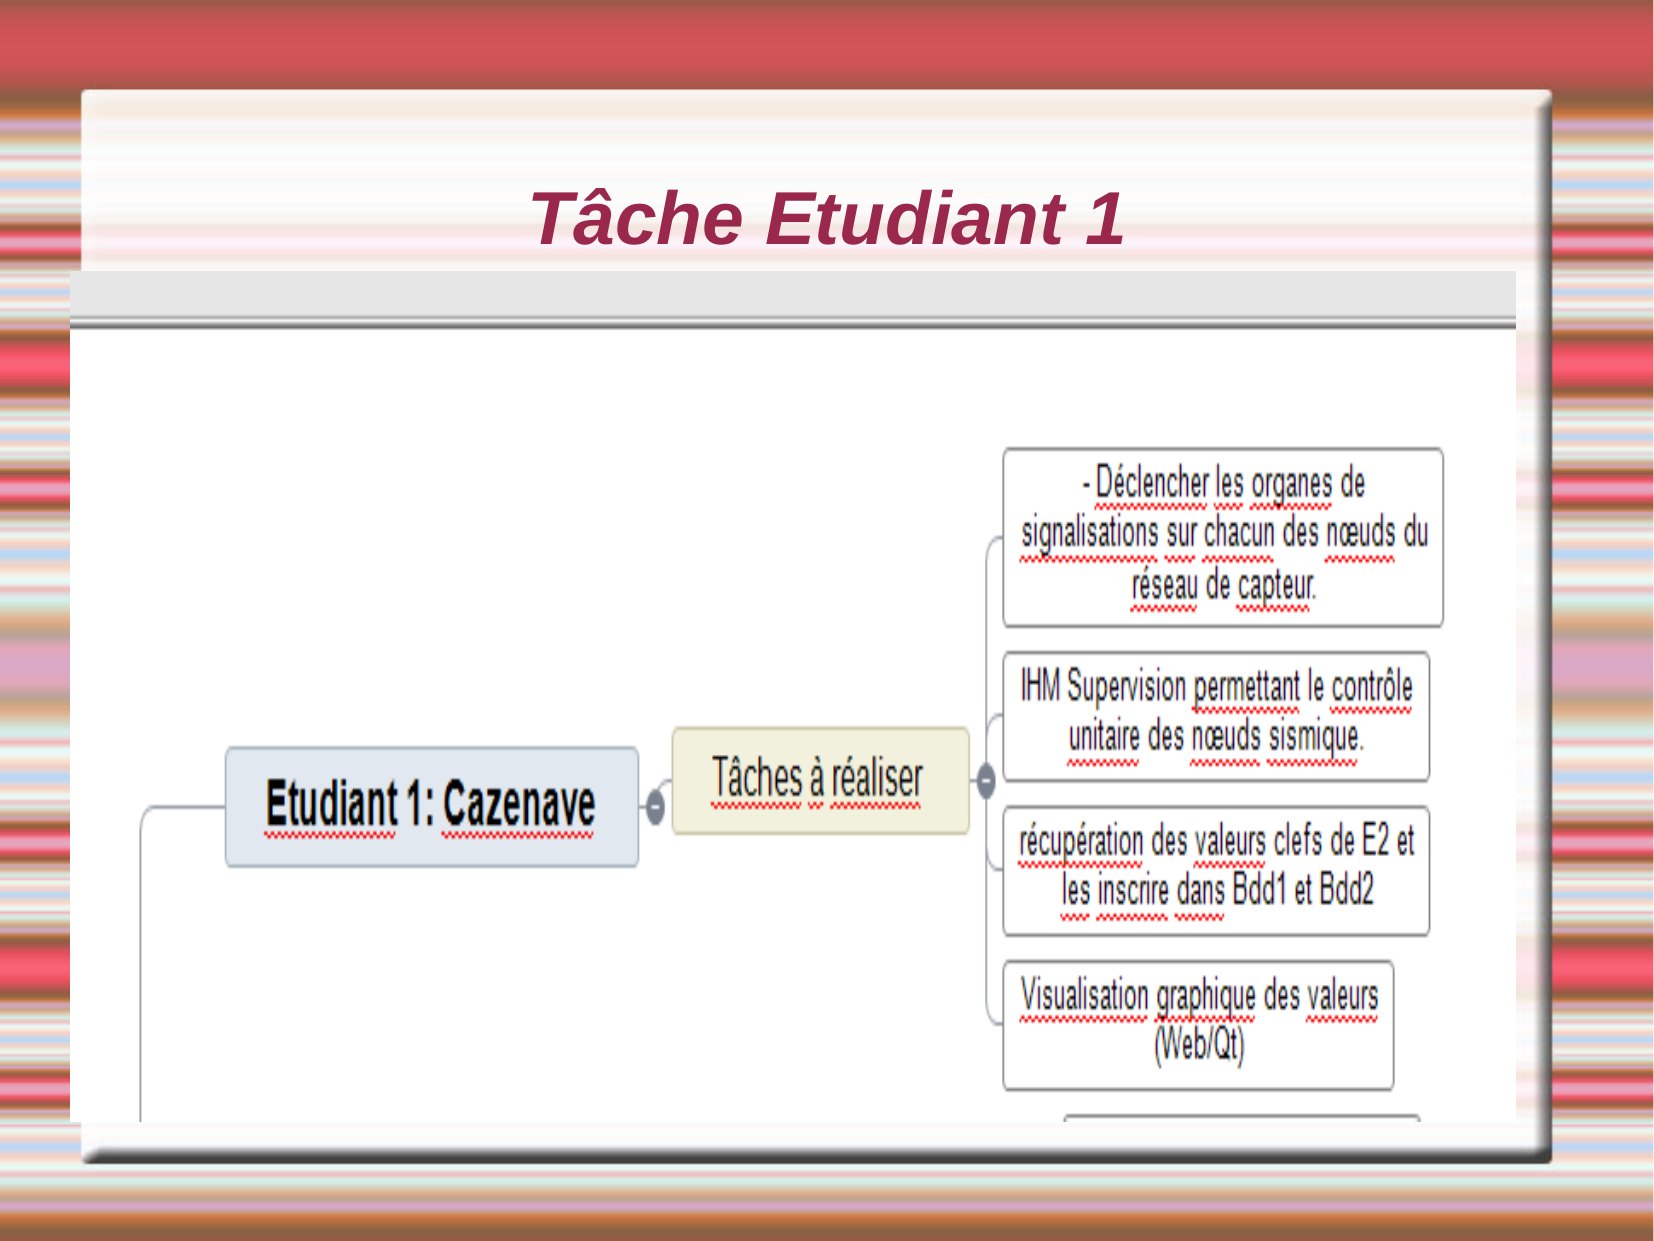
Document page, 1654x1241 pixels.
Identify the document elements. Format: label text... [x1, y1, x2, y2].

picture [0, 0, 1654, 1241]
title Tâche Etudiant 1 [121, 114, 1534, 322]
